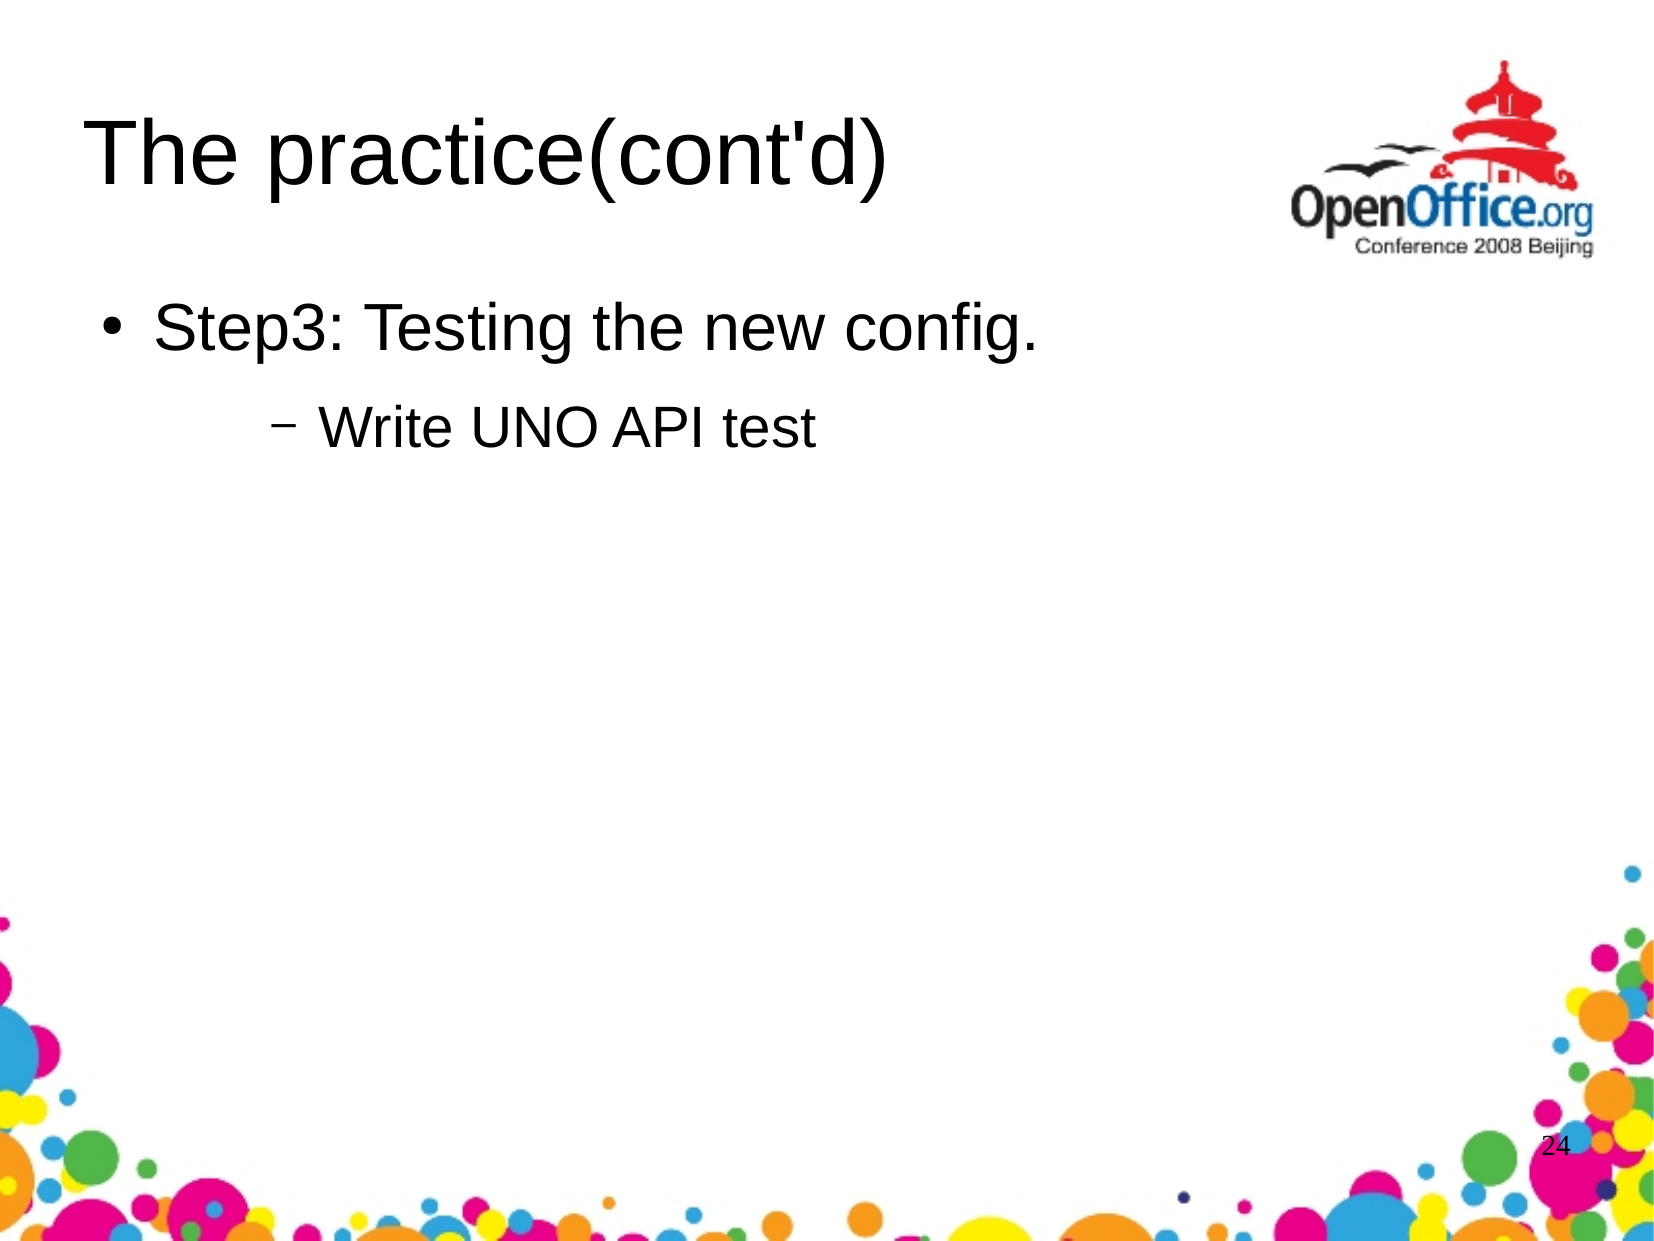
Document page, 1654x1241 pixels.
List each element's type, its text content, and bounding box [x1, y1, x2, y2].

list Step3: Testing the new config. Write UNO API test [82, 290, 1571, 1109]
title The practice(cont'd) [82, 49, 1571, 257]
picture [0, 0, 1654, 1241]
